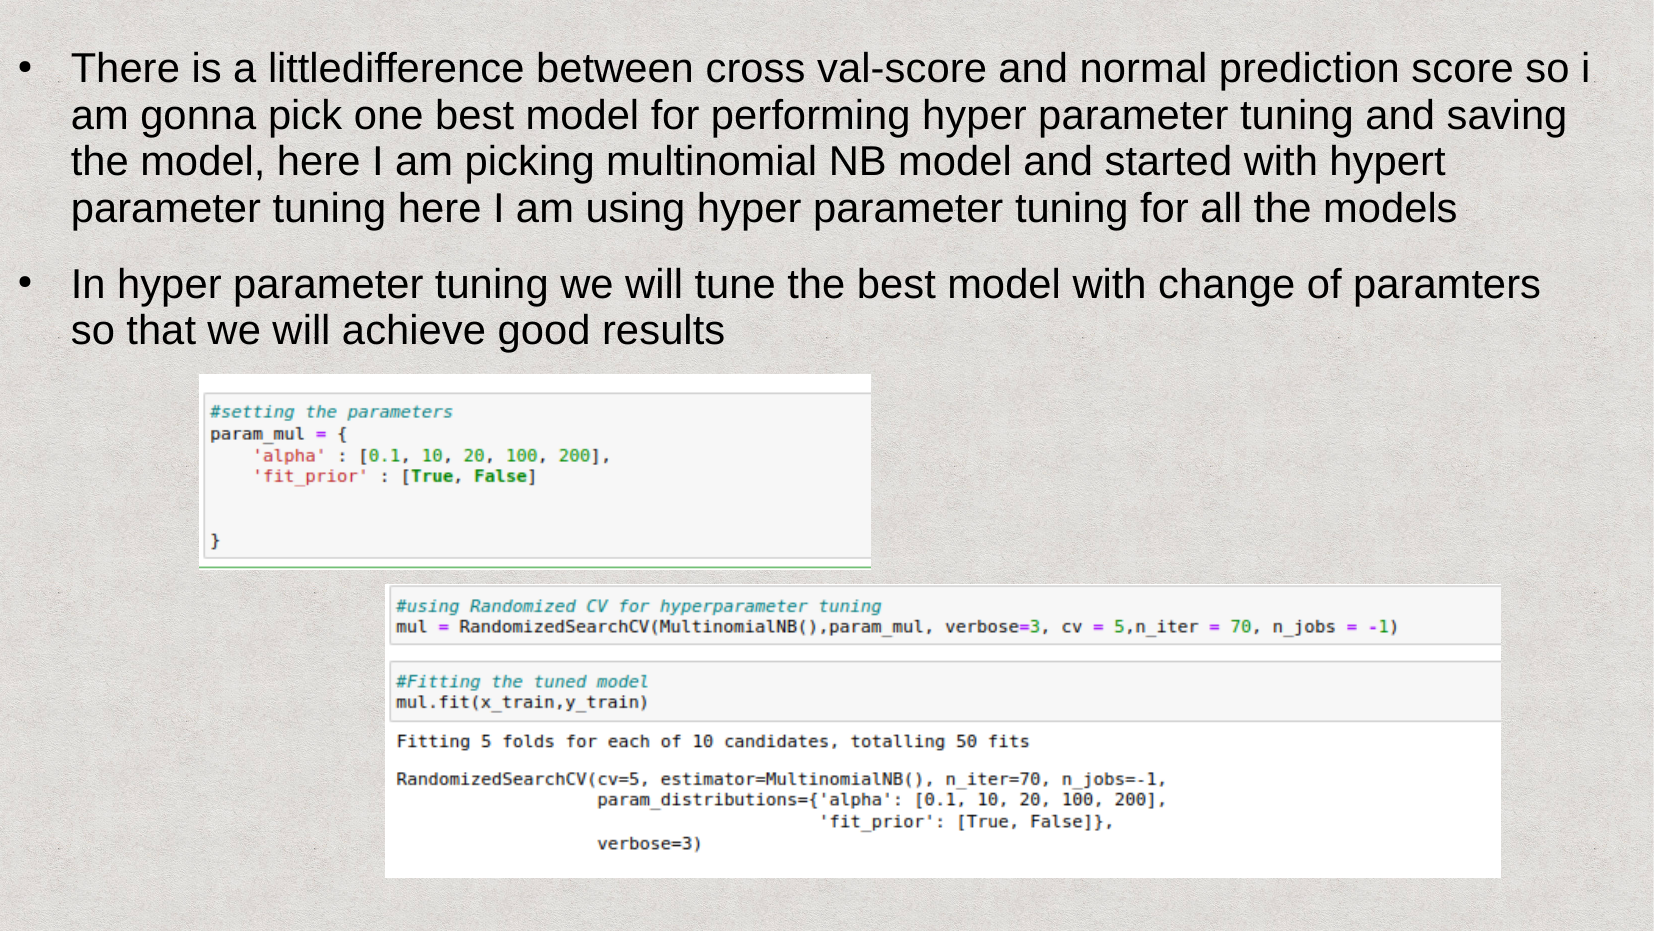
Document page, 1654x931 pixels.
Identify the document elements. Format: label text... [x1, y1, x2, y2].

list There is a littledifference between cross val-score and normal prediction score so i am gonna pick one best model for performing hyper parameter tuning and saving the model, here I am picking multinomial NB model and started with hypert parameter tuning here I am using hyper parameter tuning for all the models In hyper parameter tuning we will tune the best model with change of paramters so that we will achieve good results [0, 45, 1594, 901]
picture [385, 584, 1501, 878]
picture [199, 374, 871, 571]
picture [0, 0, 1654, 931]
